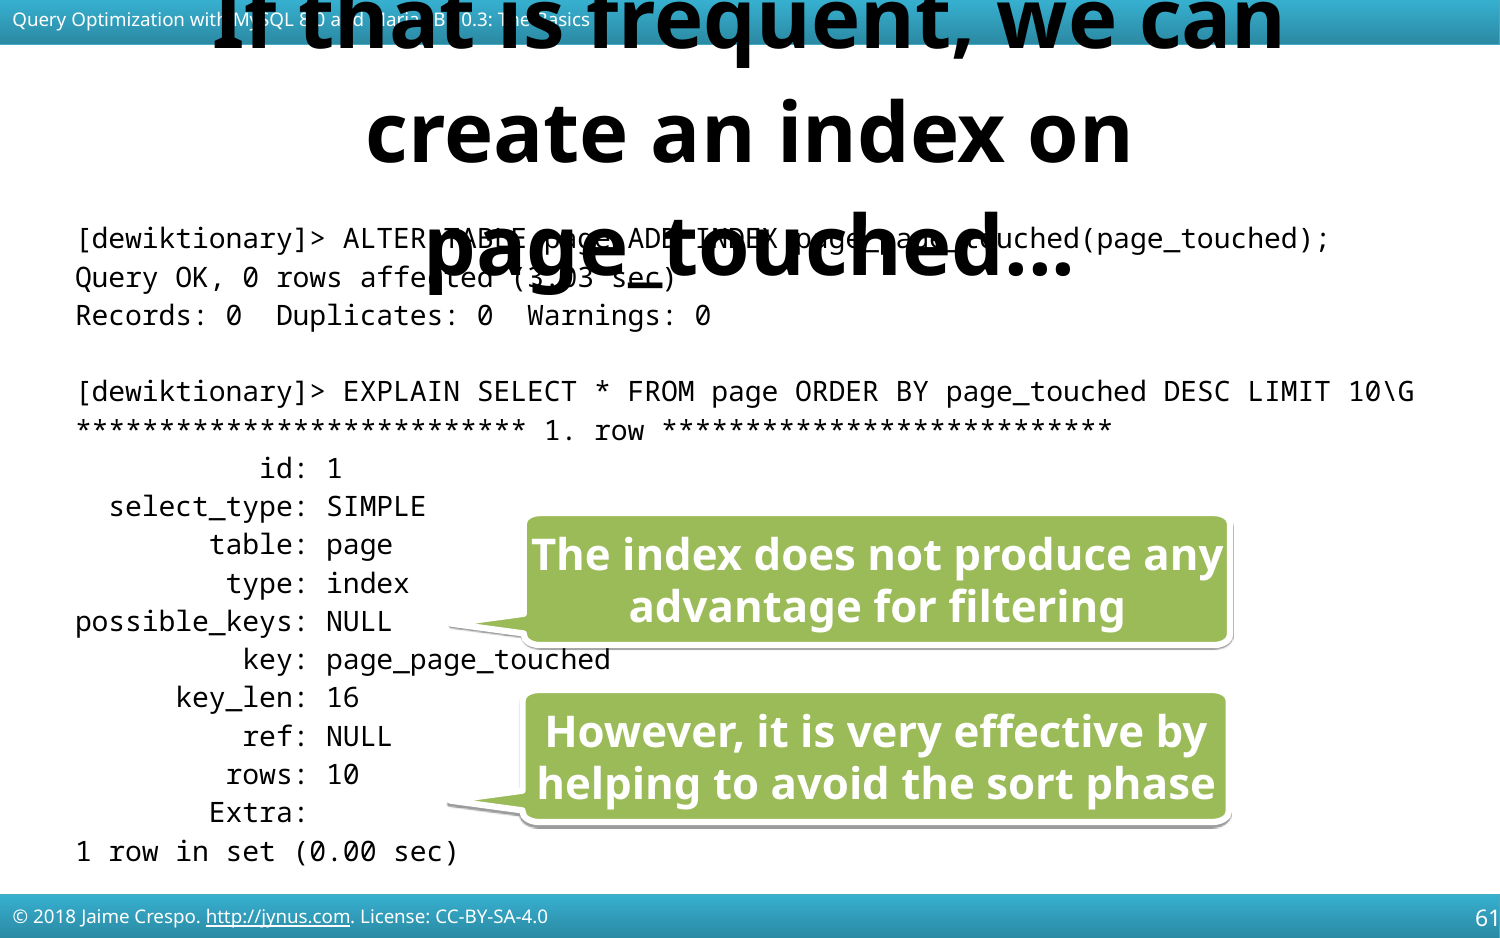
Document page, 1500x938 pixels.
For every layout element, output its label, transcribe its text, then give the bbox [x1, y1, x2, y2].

text_box The index does not produce any advantage for filtering [451, 513, 1231, 646]
slide_number [1389, 896, 1490, 935]
title If that is frequent, we can create an index on page_touched... [75, 51, 1425, 209]
text_box However, it is very effective by helping to avoid the sort phase [450, 690, 1229, 822]
list [dewiktionary]> ALTER TABLE page ADD INDEX page_page_touched(page_touched); Query OK, 0 rows affected (3.03 sec) Records: 0 Duplicates: 0 Warnings: 0 [dewiktionary]> EXPLAIN SELECT * FROM page ORDER BY page_touched DESC LIMIT 10\G *************************** 1. row *************************** id: 1 select_type: SIMPLE table: page type: index possible_keys: NULL key: page_page_touched key_len: 16 ref: NULL rows: 10 Extra: 1 row in set (0.00 sec) [75, 218, 1425, 876]
